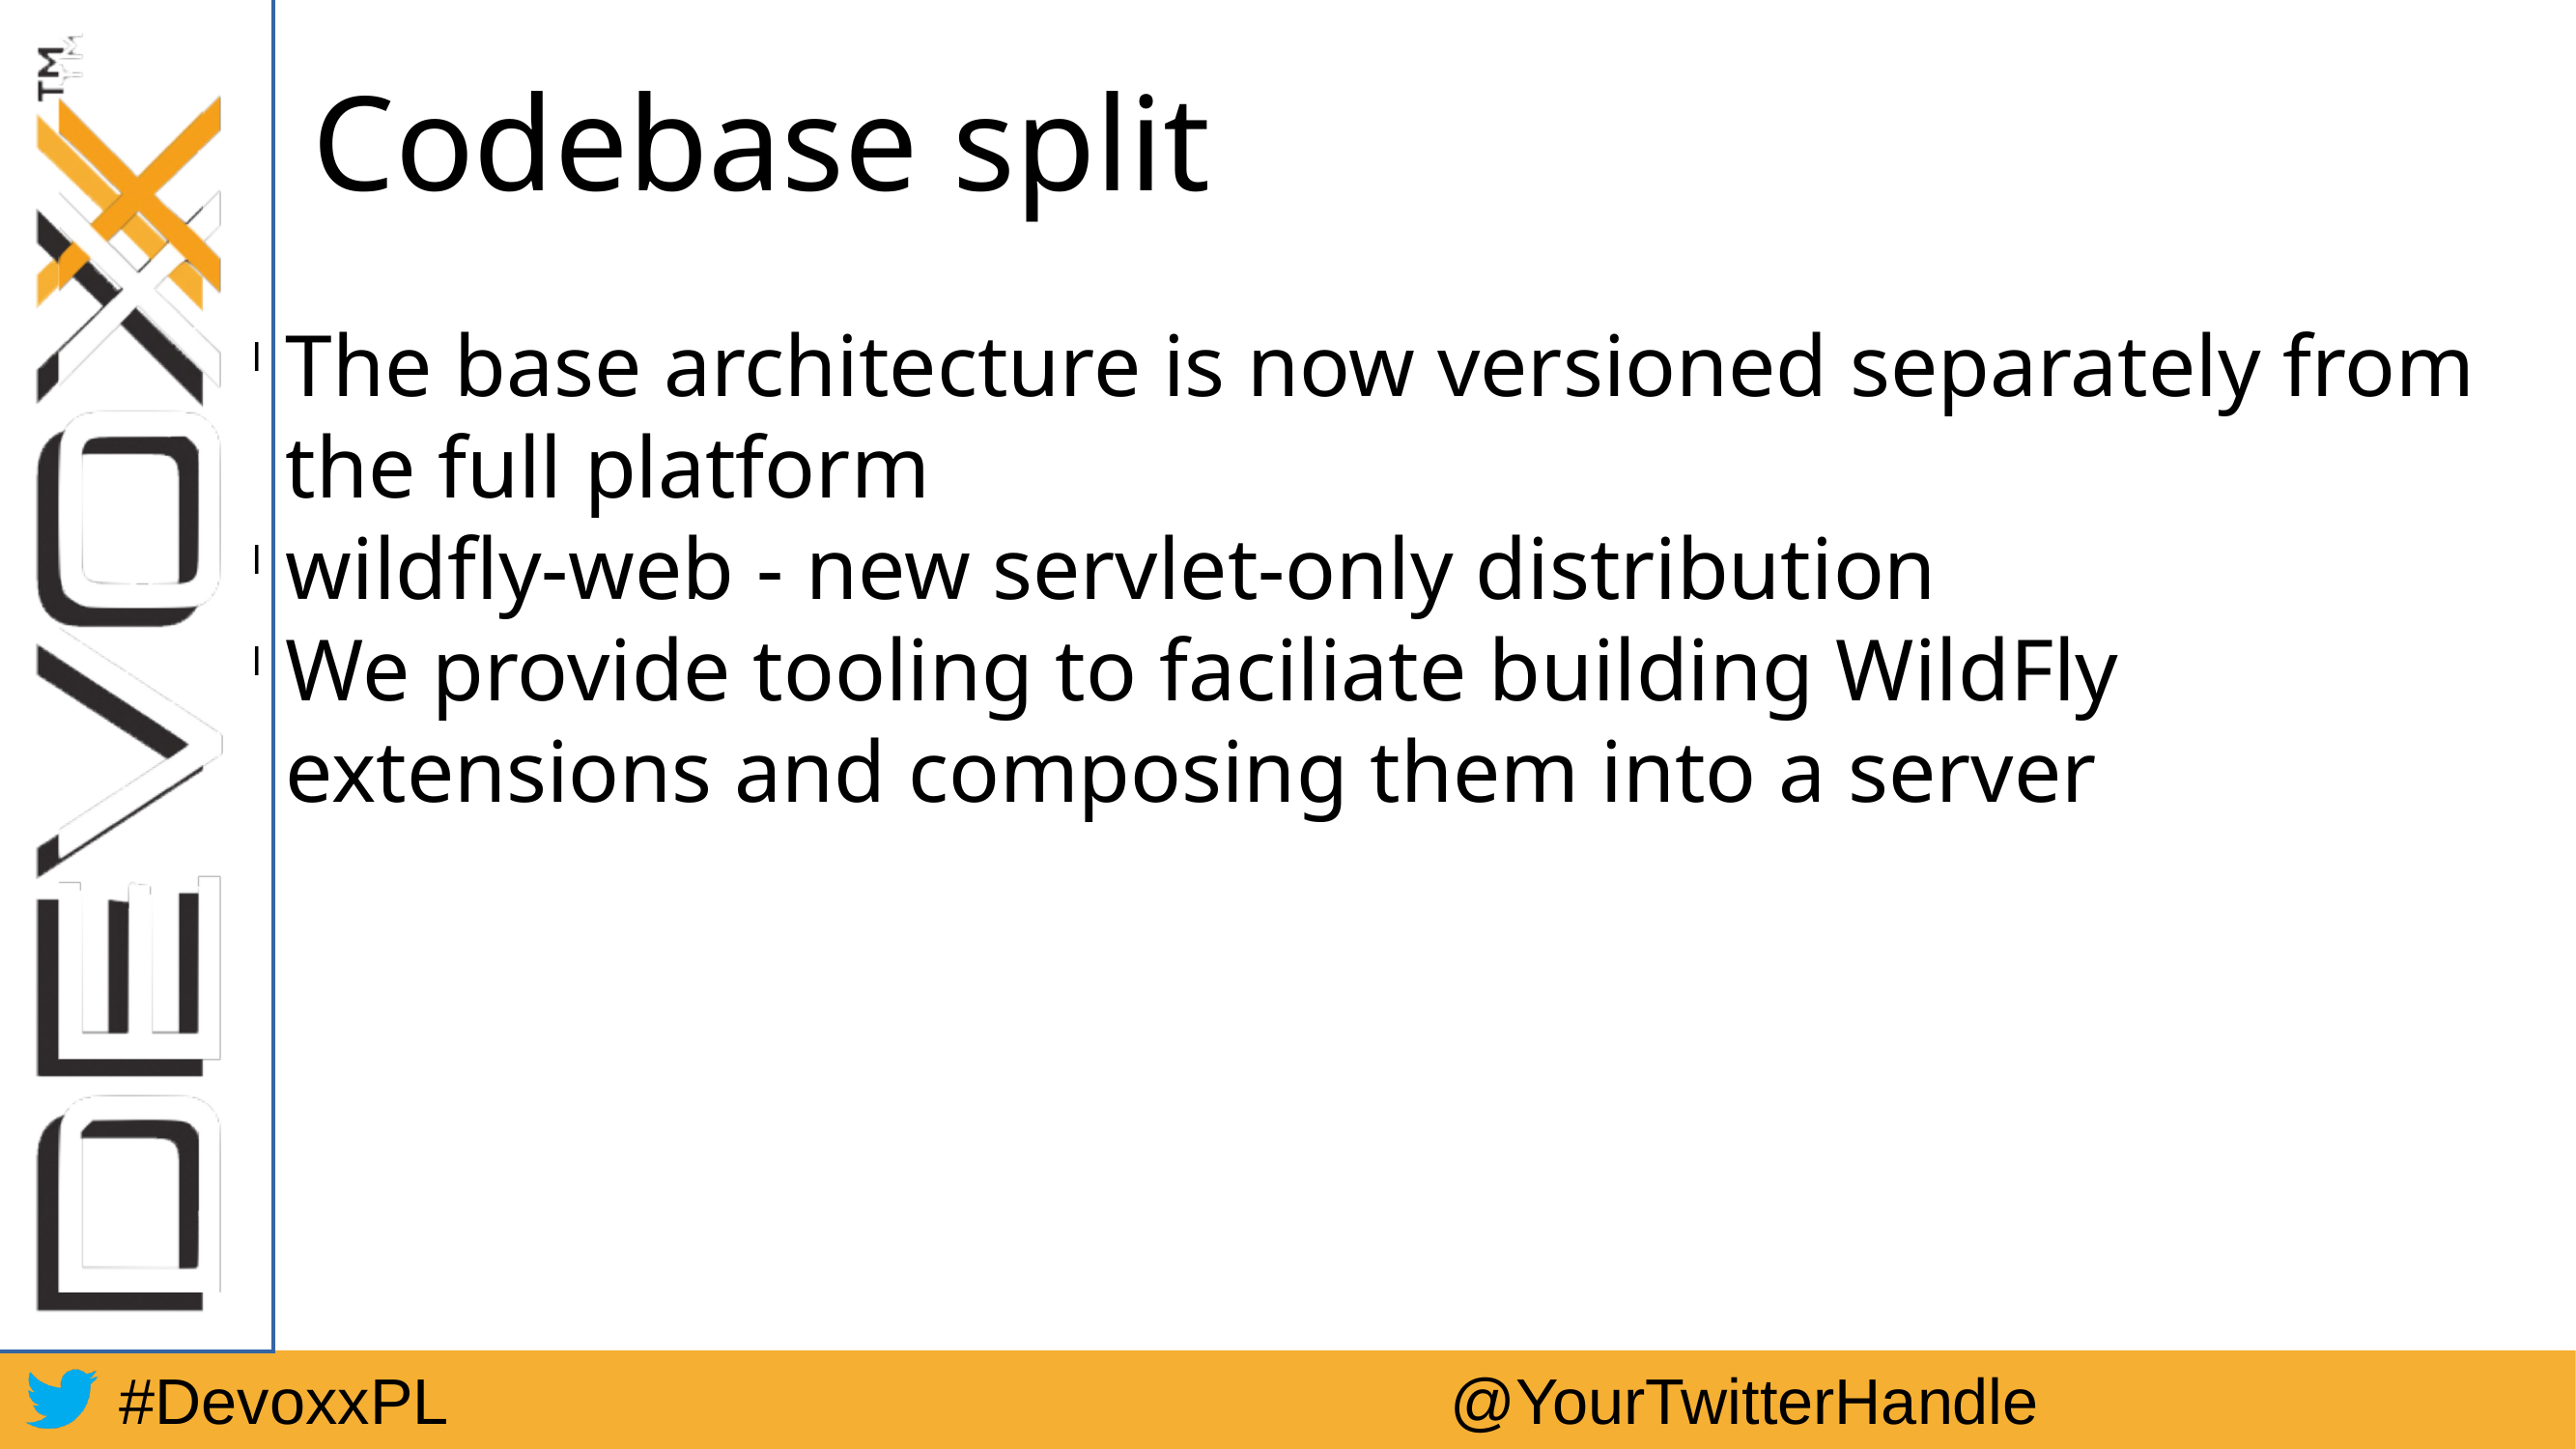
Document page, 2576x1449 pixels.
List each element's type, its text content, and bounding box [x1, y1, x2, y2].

text_box The base architecture is now versioned separately from the full platform wildfly-web - new servlet-only distribution We provide tooling to faciliate building WildFly extensions and composing them into a server [251, 311, 2526, 1332]
picture [0, 39, 220, 1350]
text_box Codebase split [312, 19, 2522, 258]
picture [60, 34, 223, 1292]
picture [0, 1353, 123, 1449]
